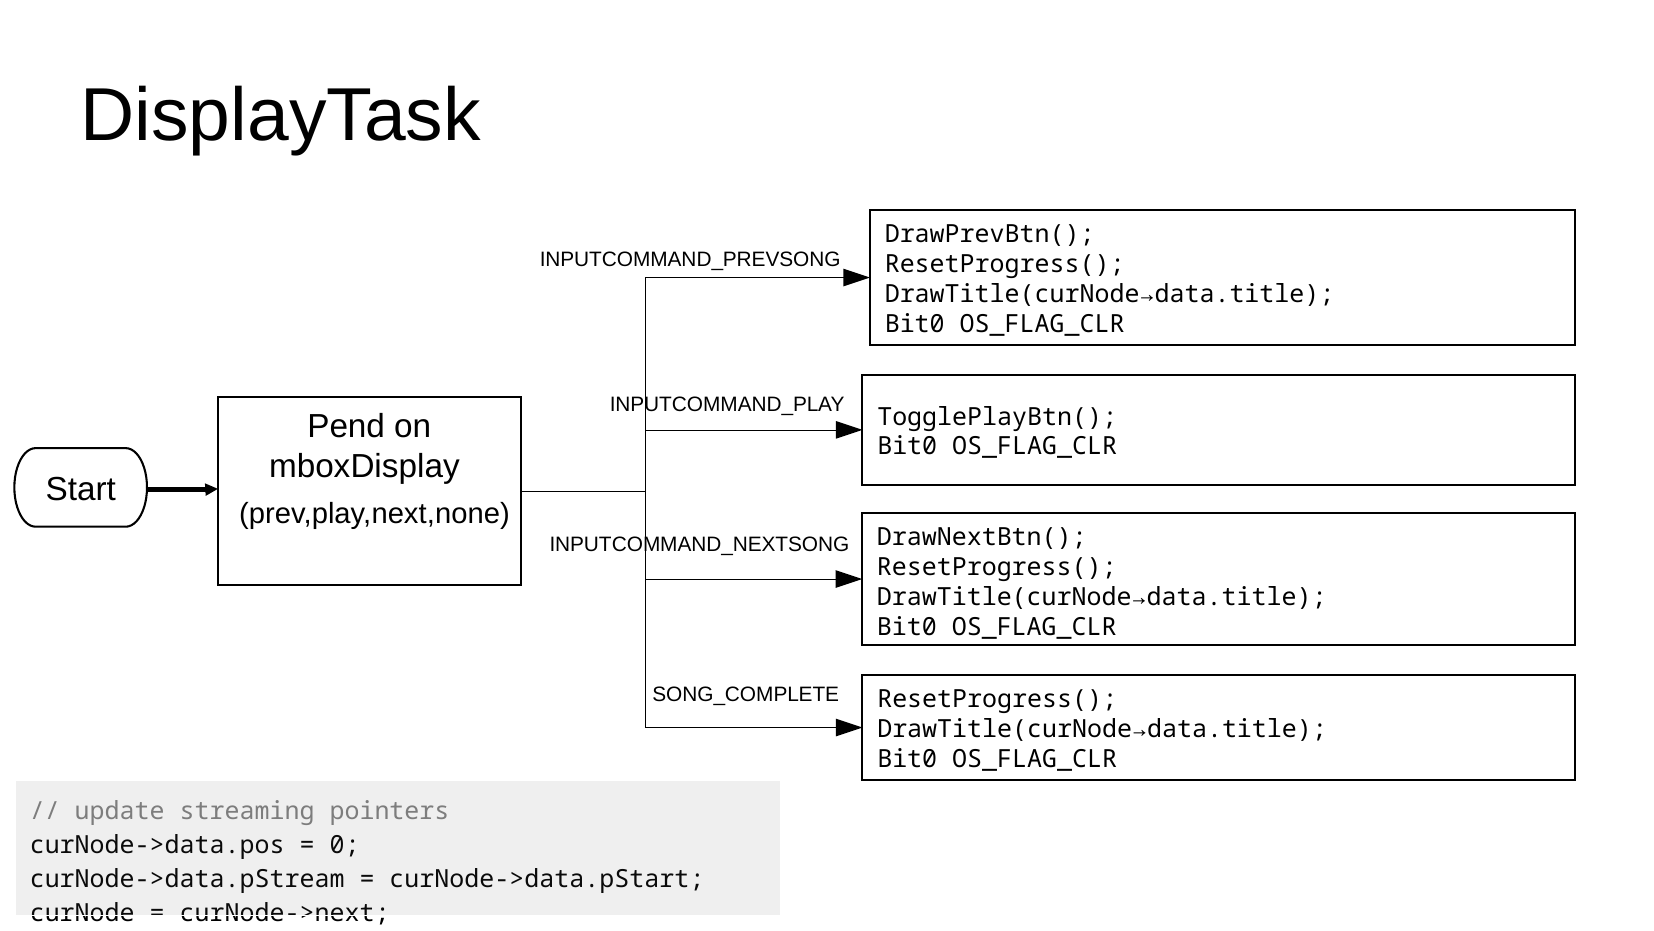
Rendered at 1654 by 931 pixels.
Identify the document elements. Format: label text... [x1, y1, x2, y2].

text_box ResetProgress(); DrawTitle(curNode→data.title); Bit0 OS_FLAG_CLR [862, 675, 1575, 781]
text_box INPUTCOMMAND_NEXTSONG [534, 525, 880, 571]
text_box SONG_COMPLETE [637, 675, 863, 721]
text_box Pend on mboxDisplay [217, 396, 521, 586]
text_box [15, 780, 781, 916]
text_box (prev,play,next,none) [224, 489, 526, 538]
title DisplayTask [80, 37, 1569, 193]
text_box INPUTCOMMAND_PLAY [594, 384, 865, 430]
text_box INPUTCOMMAND_PREVSONG [525, 240, 871, 286]
text_box DrawPrevBtn(); ResetProgress(); DrawTitle(curNode→data.title); Bit0 OS_FLAG_CLR [870, 210, 1576, 346]
text_box Start [14, 448, 147, 527]
text_box TogglePlayBtn(); Bit0 OS_FLAG_CLR [862, 374, 1576, 485]
text_box DrawNextBtn(); ResetProgress(); DrawTitle(curNode→data.title); Bit0 OS_FLAG_CLR [862, 513, 1575, 646]
